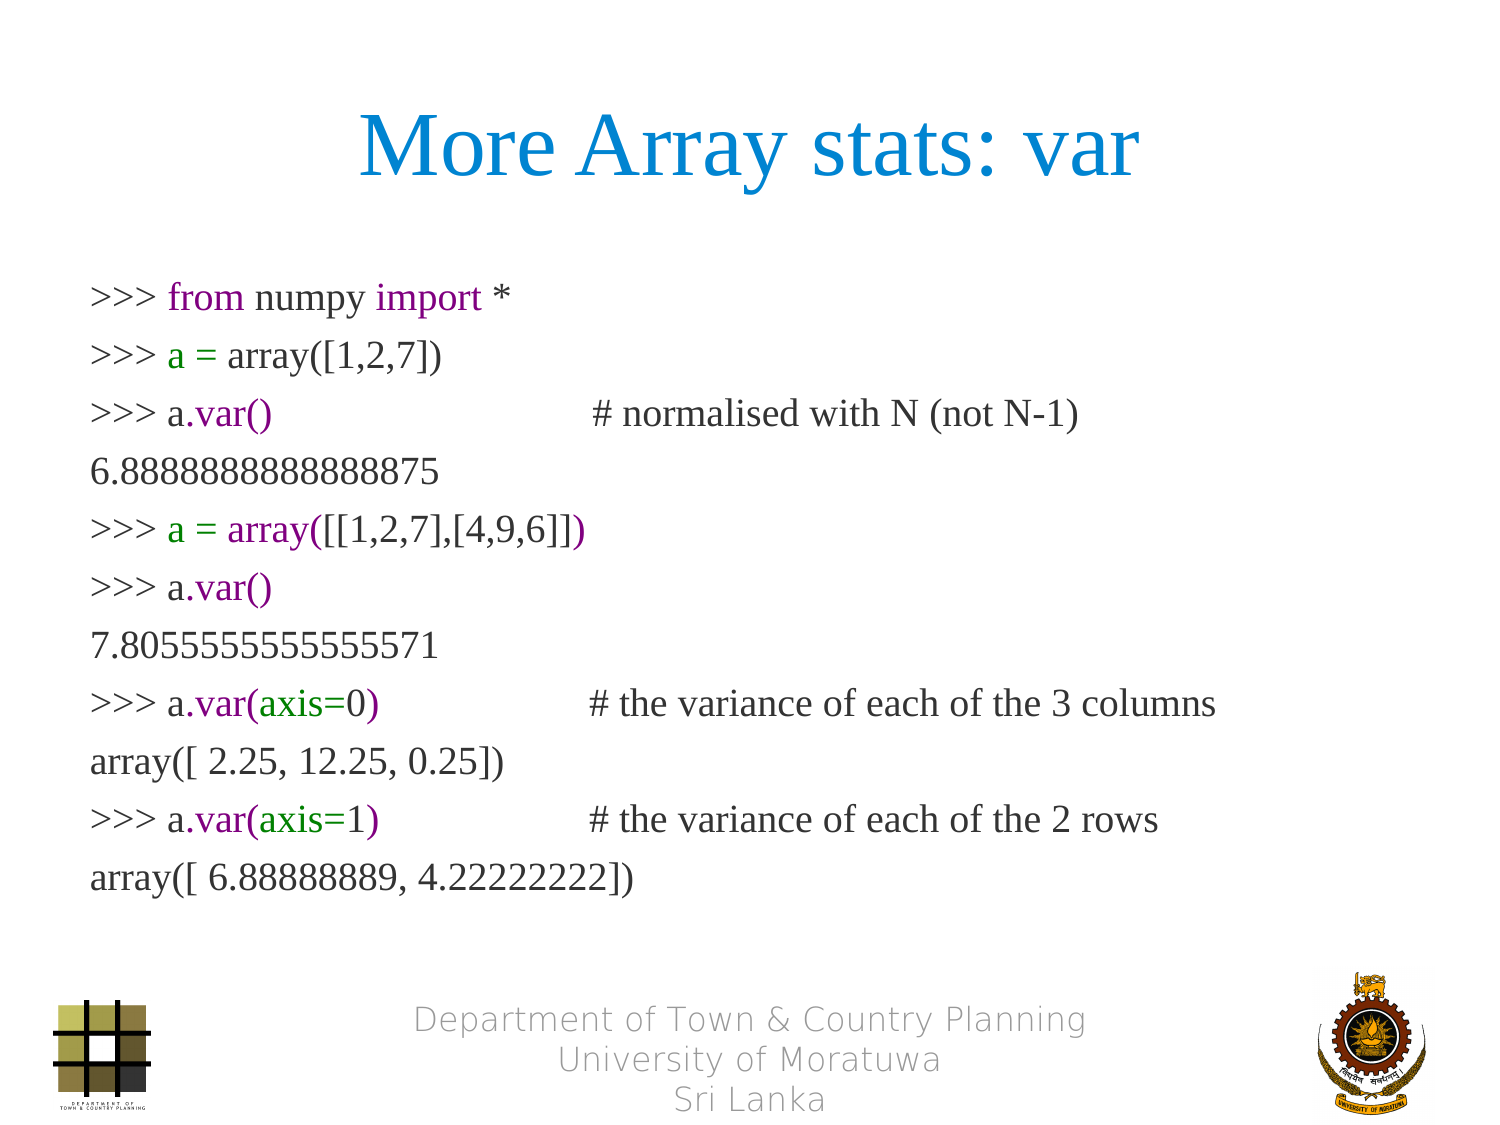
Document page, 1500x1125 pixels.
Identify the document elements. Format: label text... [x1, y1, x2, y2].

title More Array stats: var [75, 45, 1426, 233]
picture [1312, 966, 1435, 1125]
list >>> from numpy import * >>> a = array([1,2,7]) >>> a.var() # normalised with N (not N-1) 6.8888888888888875 >>> a = array([[1,2,7],[4,9,6]]) >>> a.var() 7.8055555555555571 >>> a.var(axis=0) # the variance of each of the 3 columns array([ 2.25, 12.25, 0.25]) >>> a.var(axis=1) # the variance of each of the 2 rows array([ 6.88888889, 4.22222222]) [75, 262, 1426, 916]
picture [53, 1000, 151, 1110]
